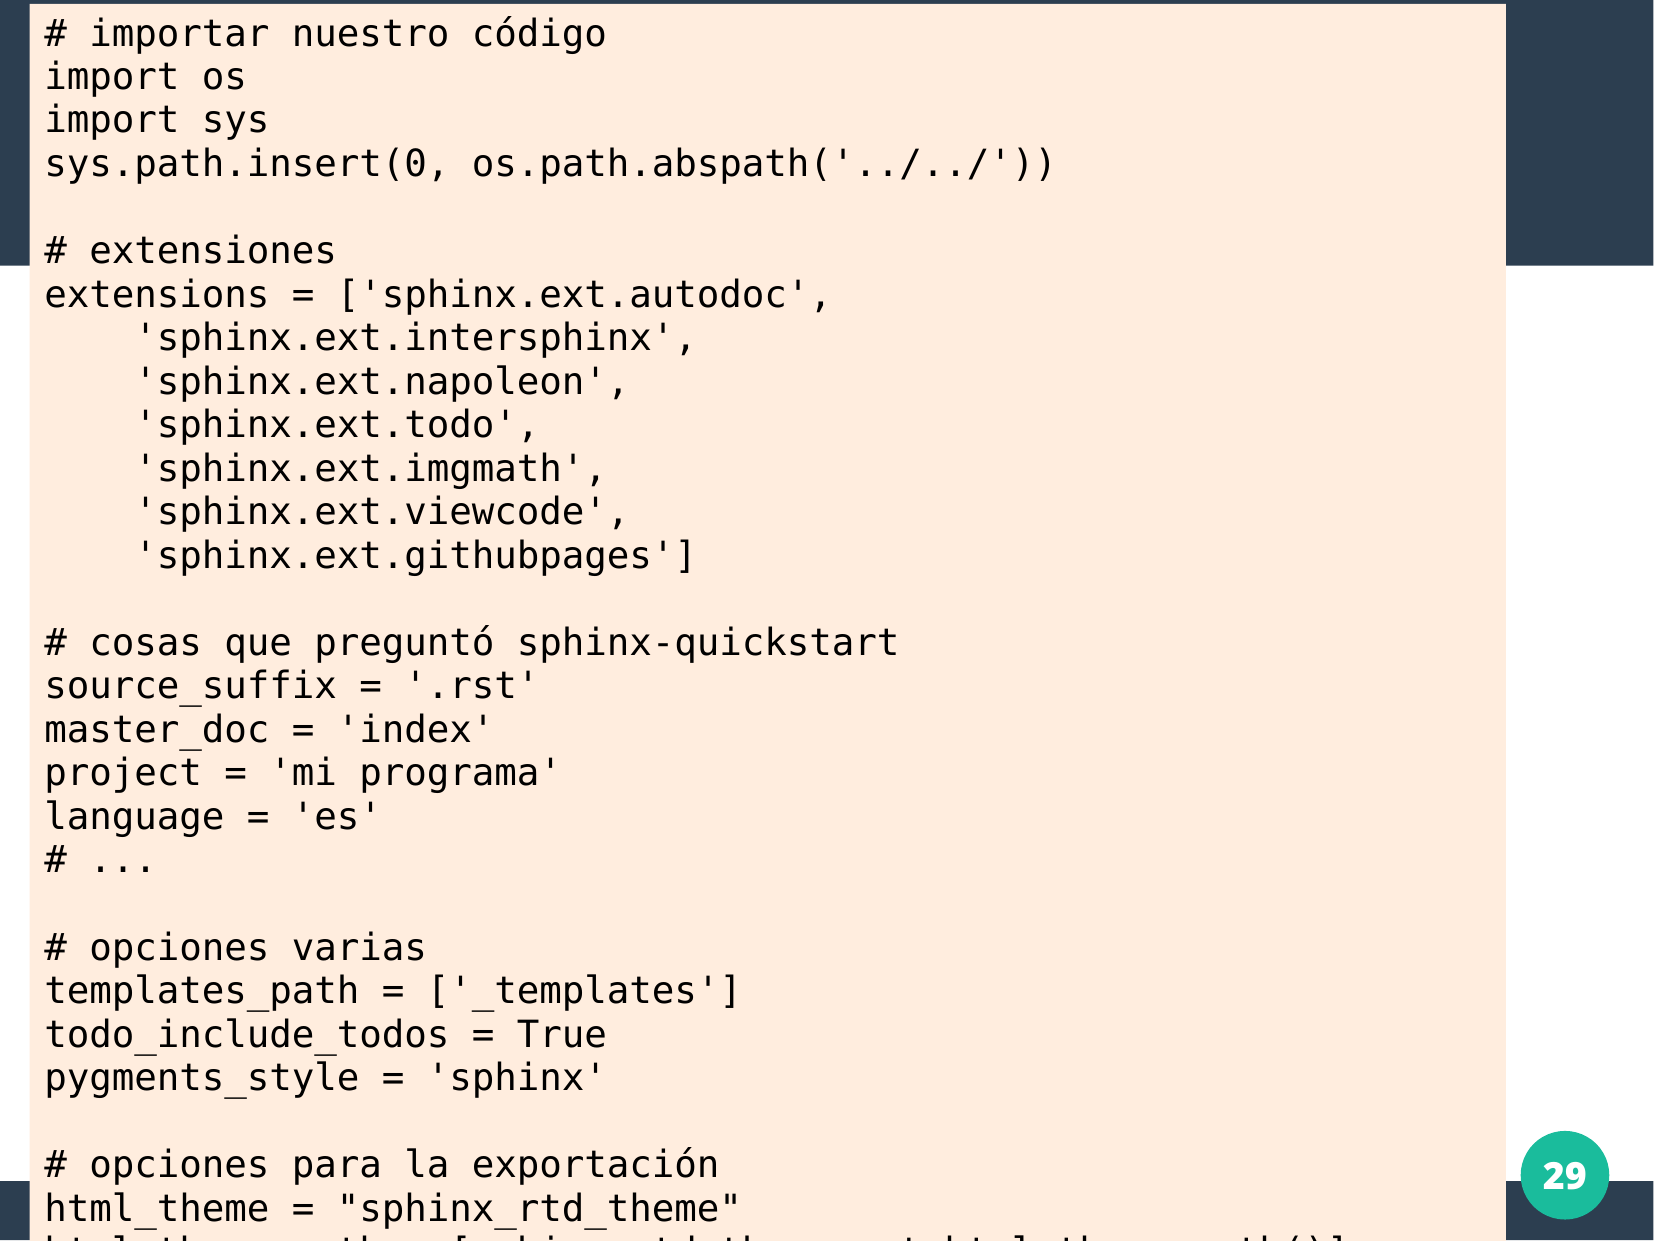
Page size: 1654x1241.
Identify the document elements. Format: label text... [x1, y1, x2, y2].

text_box # importar nuestro código import os import sys sys.path.insert(0, os.path.abspath('../../')) # extensiones extensions = ['sphinx.ext.autodoc', 'sphinx.ext.intersphinx', 'sphinx.ext.napoleon', 'sphinx.ext.todo', 'sphinx.ext.imgmath', 'sphinx.ext.viewcode', 'sphinx.ext.githubpages'] # cosas que preguntó sphinx-quickstart source_suffix = '.rst' master_doc = 'index' project = 'mi programa' language = 'es' # ... # opciones varias templates_path = ['_templates'] todo_include_todos = True pygments_style = 'sphinx' # opciones para la exportación html_theme = "sphinx_rtd_theme" html_theme_path = [sphinx_rtd_theme.get_html_theme_path()] latex_elements = { # ... } [29, 3, 1506, 1241]
